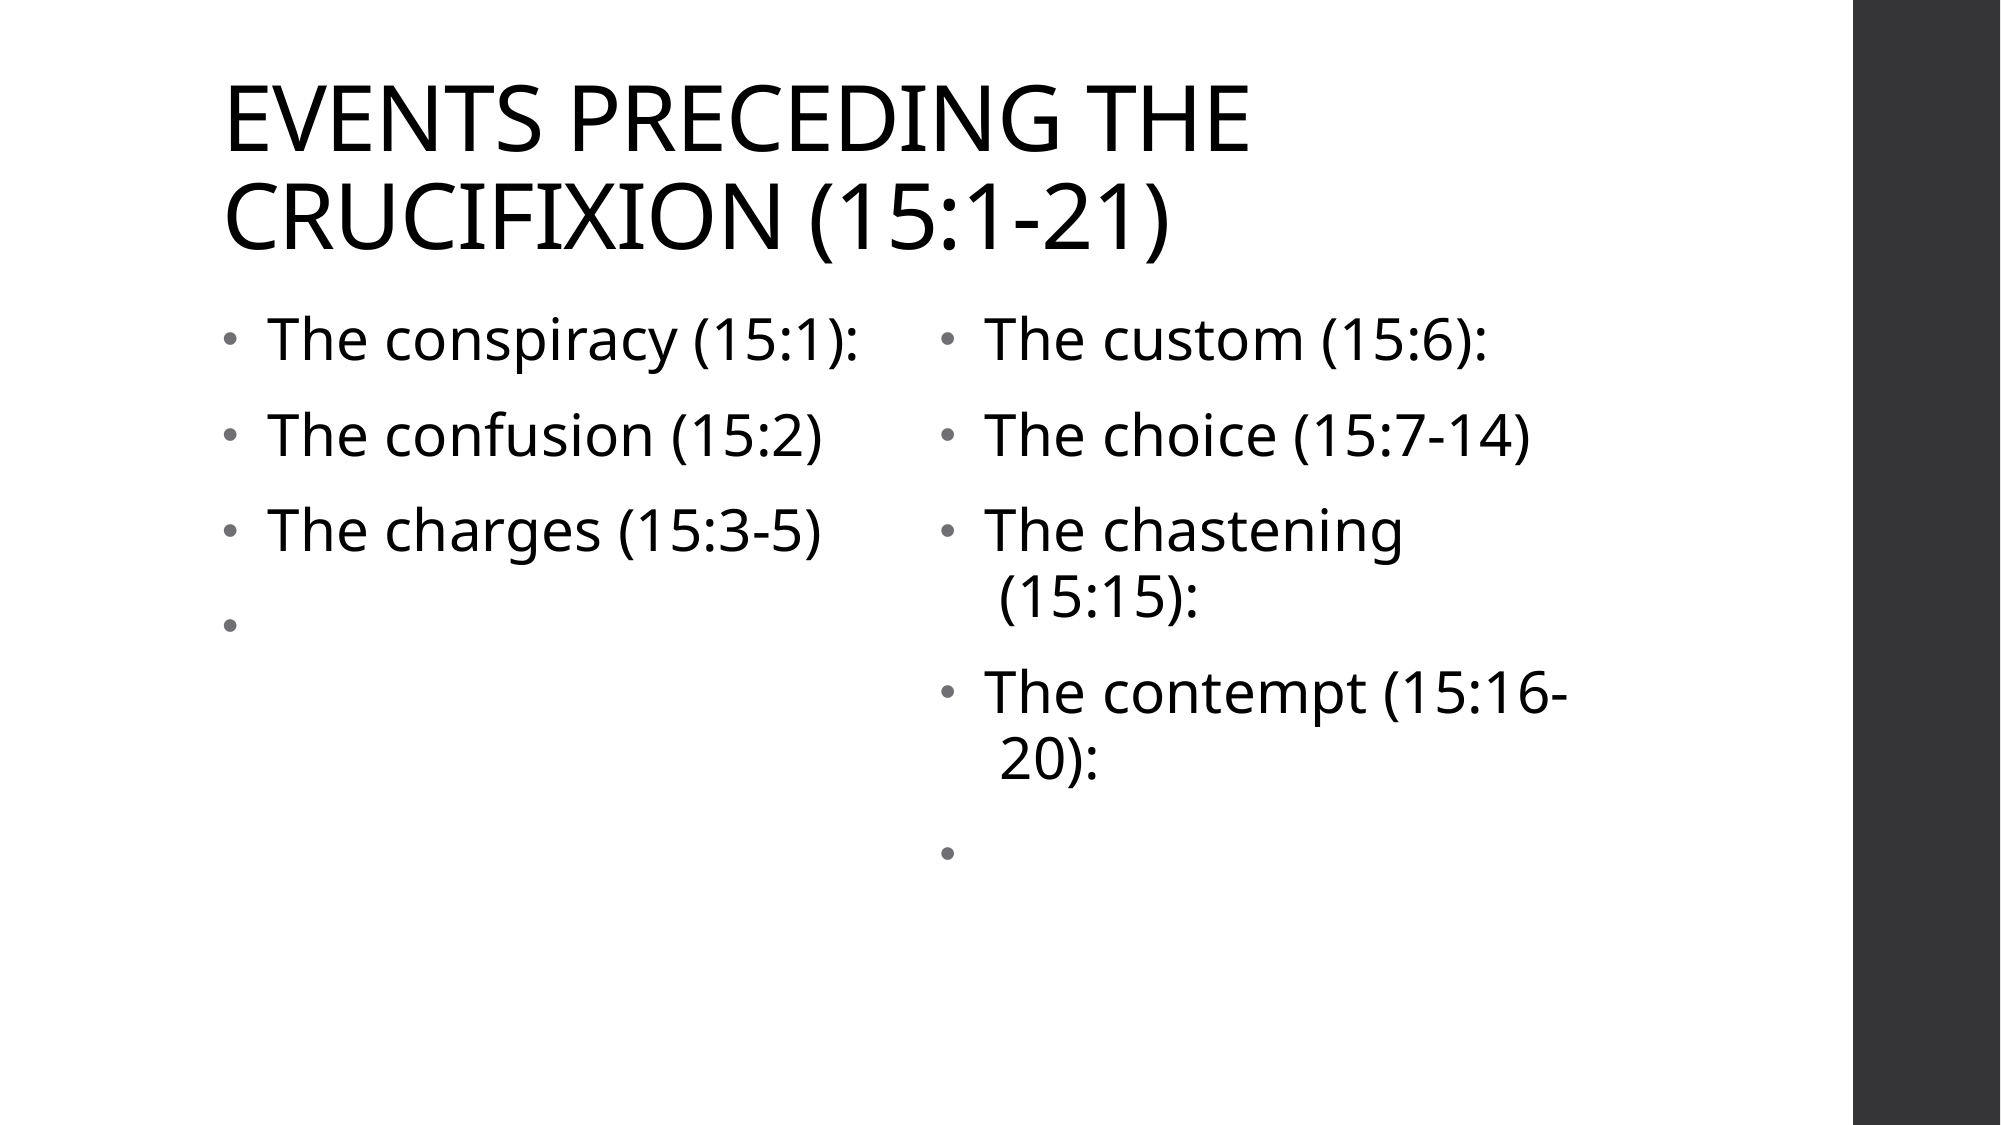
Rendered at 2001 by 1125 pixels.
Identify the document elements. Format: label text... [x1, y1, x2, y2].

title EVENTS PRECEDING THE CRUCIFIXION (15:1-21) [206, 60, 1797, 278]
list The custom (15:6): The choice (15:7-14) The chastening (15:15): The contempt (15:16-20): [924, 299, 1617, 1014]
list The conspiracy (15:1): The confusion (15:2) The charges (15:3-5) [207, 299, 900, 1014]
